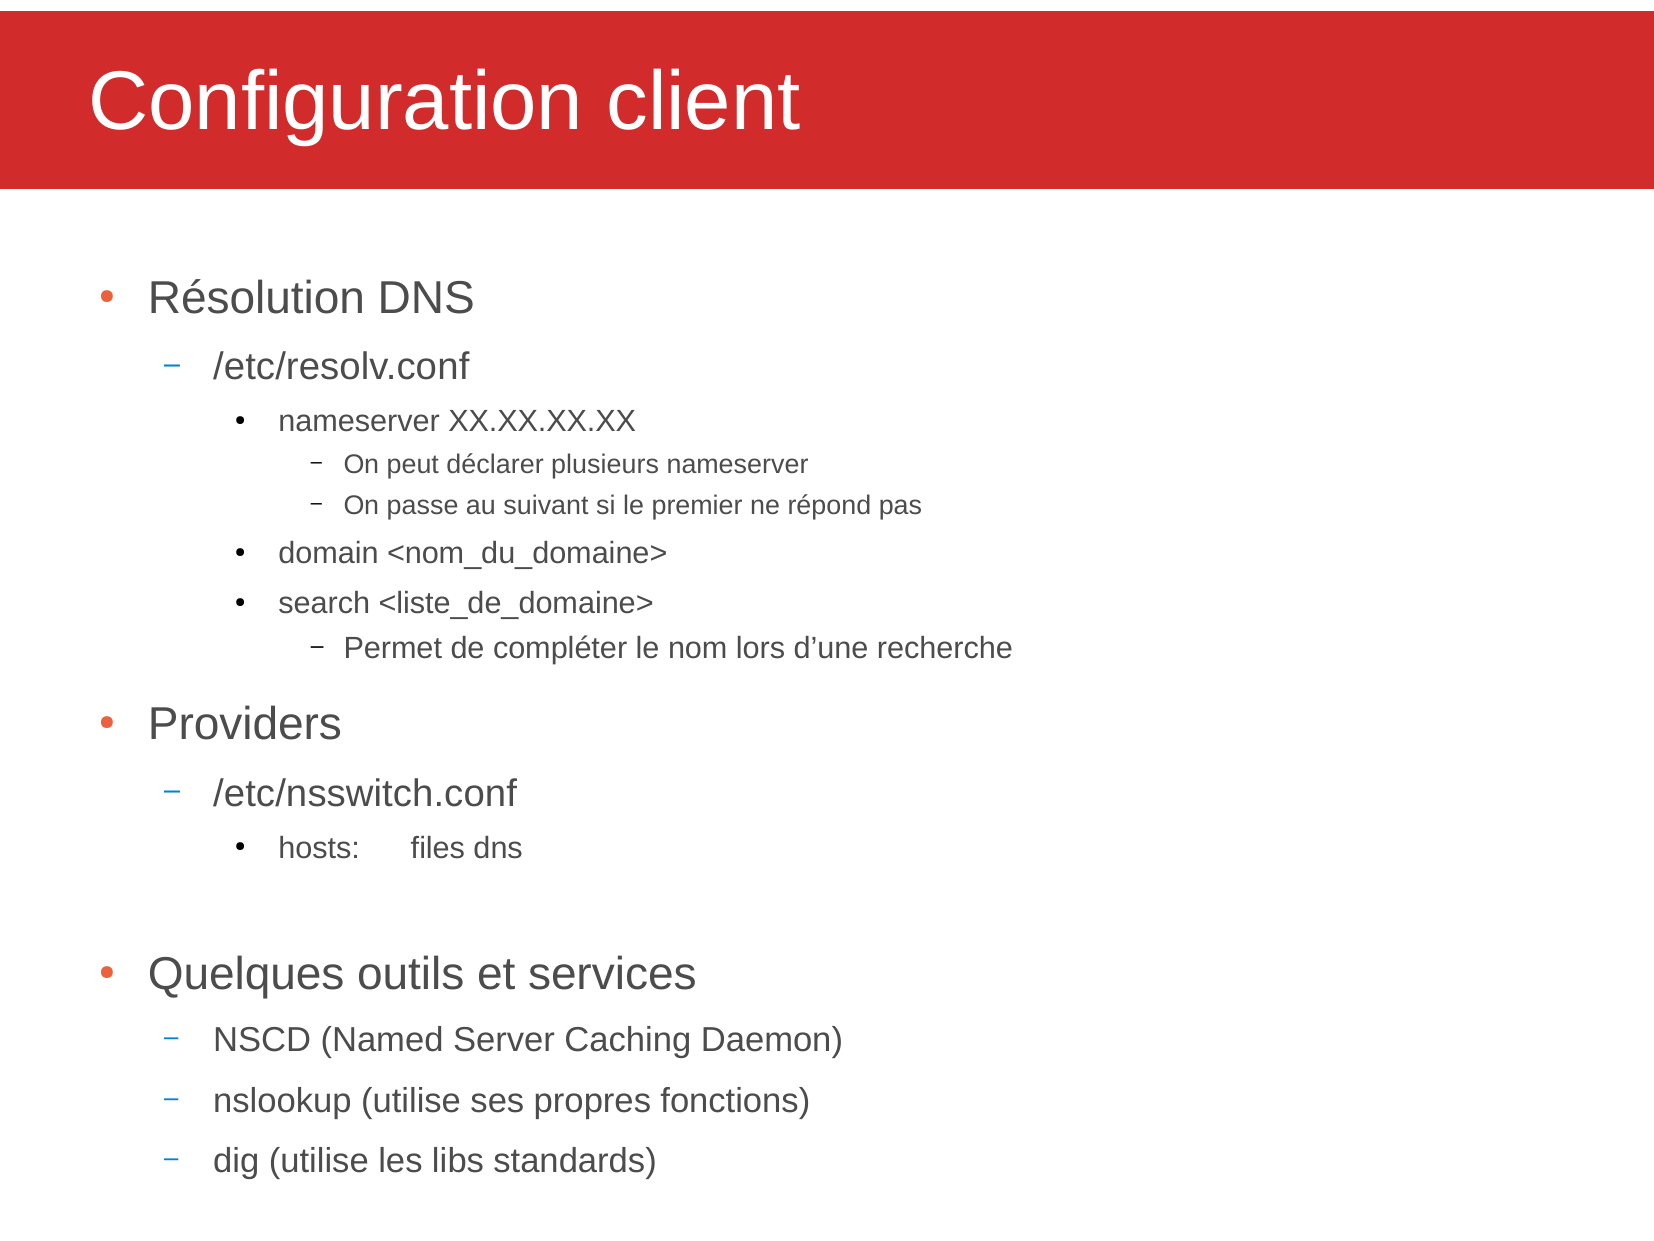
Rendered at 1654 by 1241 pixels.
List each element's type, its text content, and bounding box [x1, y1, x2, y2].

title Configuration client [0, 11, 1654, 189]
list Résolution DNS /etc/resolv.conf nameserver XX.XX.XX.XX On peut déclarer plusieurs nameserver On passe au suivant si le premier ne répond pas domain <nom_du_domaine> search <liste_de_domaine> Permet de compléter le nom lors d’une recherche Providers /etc/nsswitch.conf hosts: files dns Quelques outils et services NSCD (Named Server Caching Daemon) nslookup (utilise ses propres fonctions) dig (utilise les libs standards) [82, 271, 1571, 1182]
